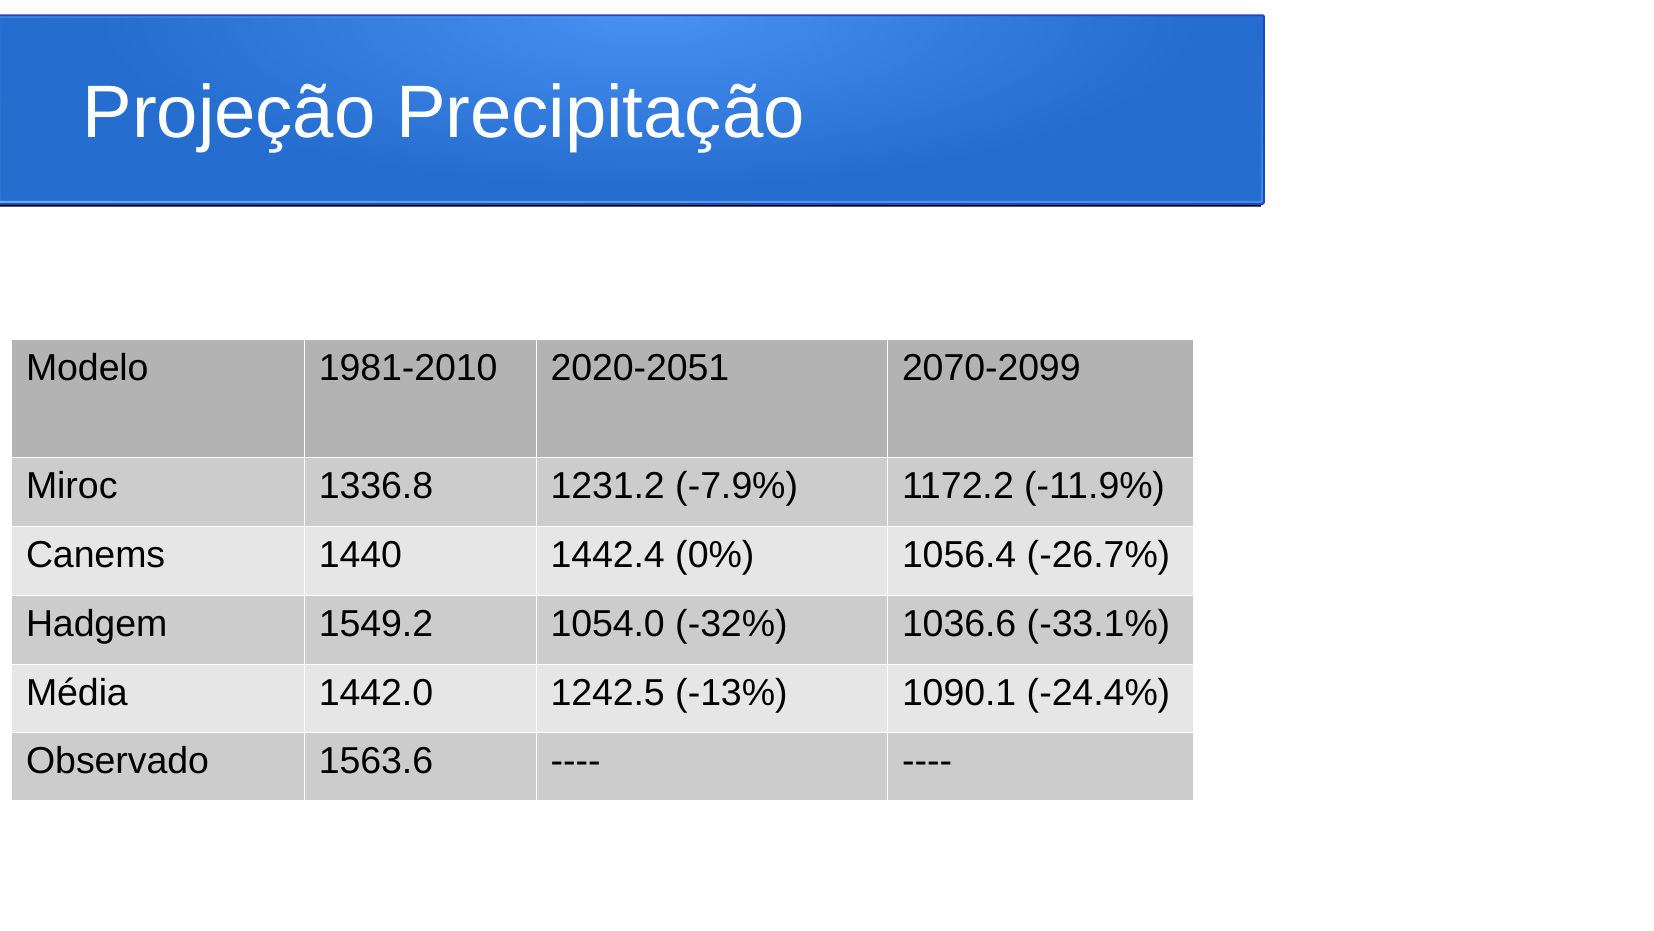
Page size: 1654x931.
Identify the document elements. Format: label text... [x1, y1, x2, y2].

title Projeção Precipitação [82, 29, 1235, 196]
table_cell 1056.4 (-26.7%) [888, 527, 1193, 595]
table_cell 1549.2 [305, 596, 536, 664]
table_header 2070-2099 [888, 340, 1193, 457]
table_header Modelo [12, 340, 304, 457]
table_cell 1242.5 (-13%) [537, 665, 887, 732]
table_cell 1036.6 (-33.1%) [888, 596, 1193, 664]
table_cell 1231.2 (-7.9%) [537, 458, 887, 526]
table_cell Observado [12, 733, 304, 800]
table_cell 1054.0 (-32%) [537, 596, 887, 664]
table_cell ---- [888, 733, 1193, 800]
table_cell 1336.8 [305, 458, 536, 526]
table_cell Média [12, 665, 304, 732]
table_cell 1563.6 [305, 733, 536, 800]
table_header 1981-2010 [305, 340, 536, 457]
table_header 2020-2051 [537, 340, 887, 457]
table_cell 1440 [305, 527, 536, 595]
table_cell 1442.4 (0%) [537, 527, 887, 595]
table_cell Hadgem [12, 596, 304, 664]
table_cell Miroc [12, 458, 304, 526]
table_cell ---- [537, 733, 887, 800]
table_cell 1442.0 [305, 665, 536, 732]
table_cell 1172.2 (-11.9%) [888, 458, 1193, 526]
table_cell Canems [12, 527, 304, 595]
table_cell 1090.1 (-24.4%) [888, 665, 1193, 732]
